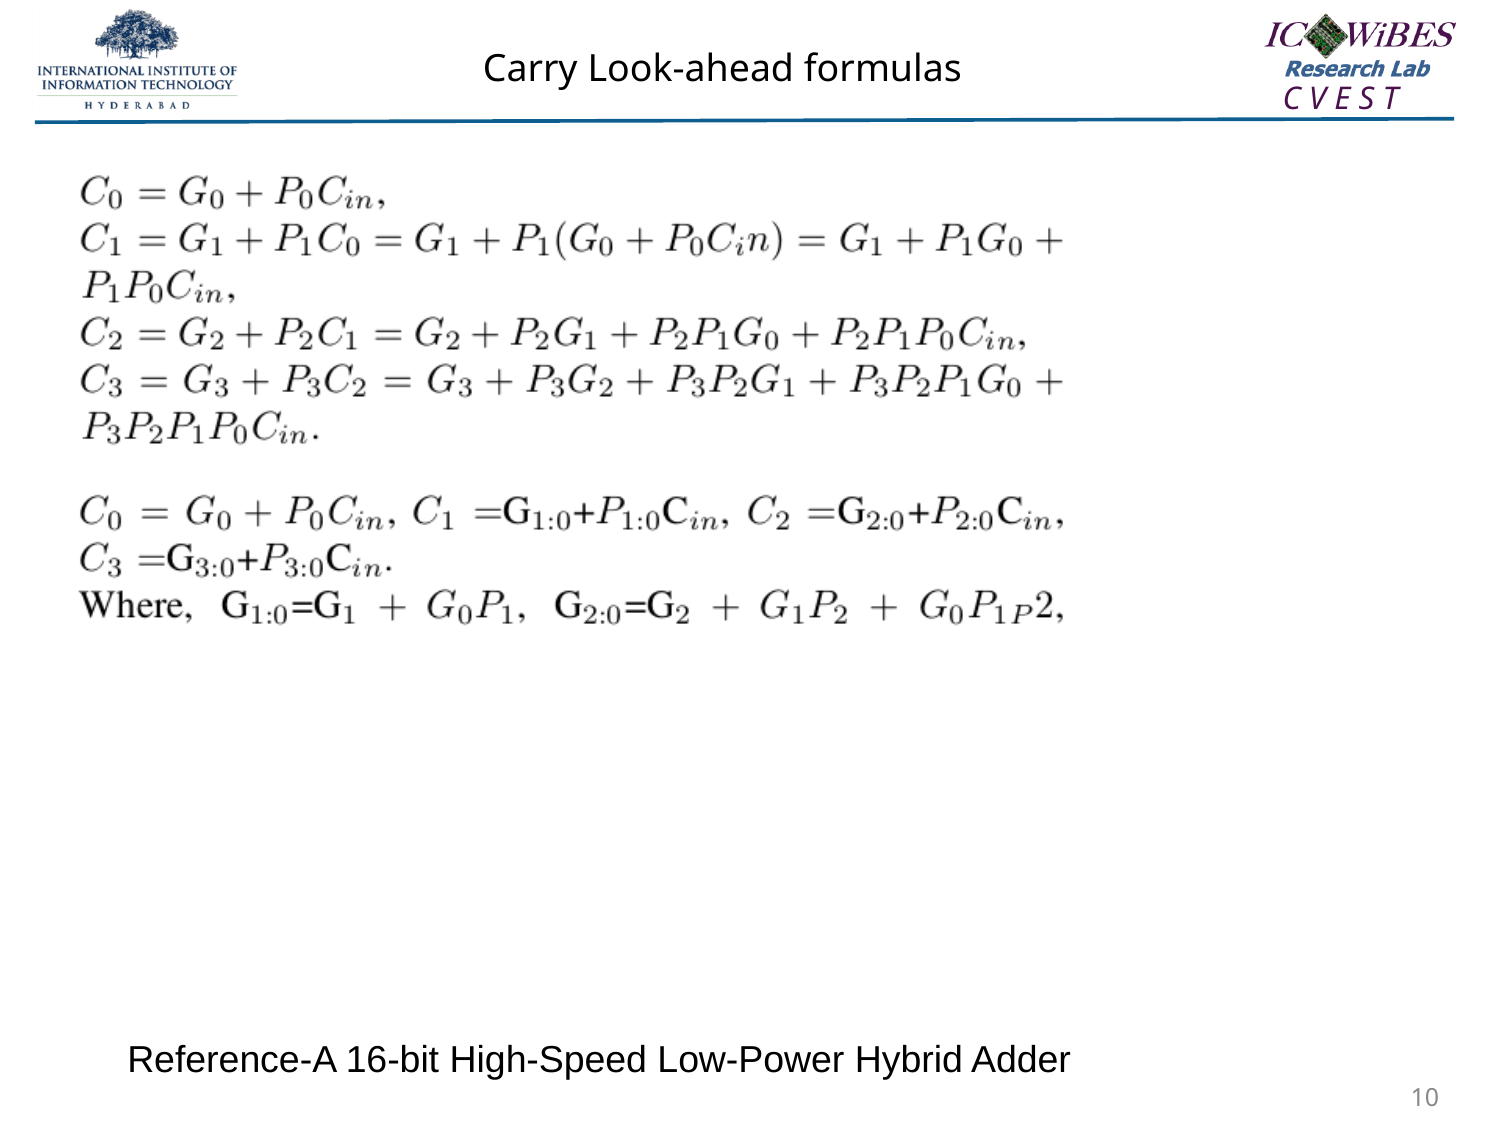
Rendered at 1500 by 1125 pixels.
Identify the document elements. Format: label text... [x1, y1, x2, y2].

text_box Reference-A 16-bit High-Speed Low-Power Hybrid Adder [112, 1030, 1086, 1088]
picture [68, 489, 1088, 638]
title Carry Look-ahead formulas [251, 23, 1195, 110]
picture [1261, 12, 1458, 82]
picture [75, 171, 1072, 451]
slide_number <number> [1329, 1074, 1455, 1123]
picture [31, 2, 247, 115]
